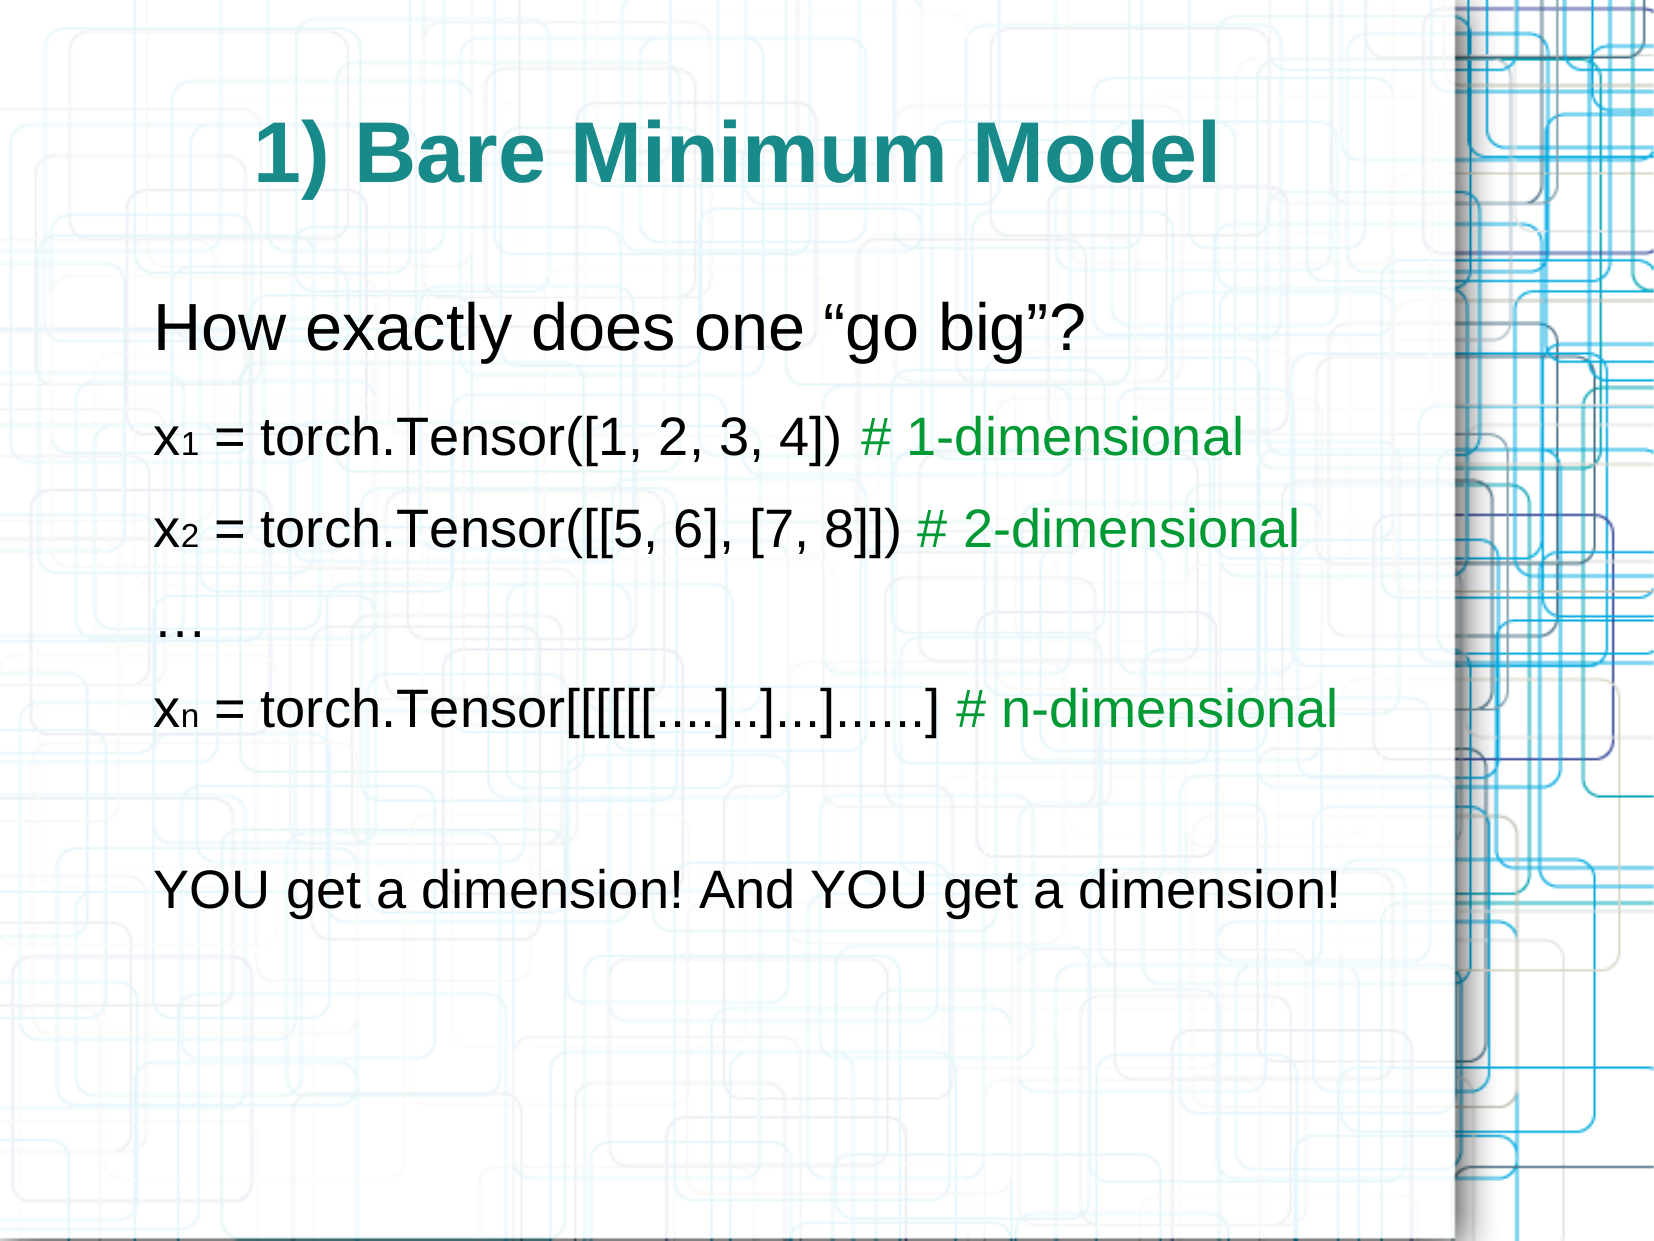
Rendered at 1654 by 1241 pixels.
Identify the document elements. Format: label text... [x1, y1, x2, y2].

title 1) Bare Minimum Model [59, 49, 1418, 257]
picture [0, 0, 1654, 1241]
list How exactly does one “go big”? x1 = torch.Tensor([1, 2, 3, 4]) # 1-dimensional x2 = torch.Tensor([[5, 6], [7, 8]]) # 2-dimensional … xn = torch.Tensor[[[[[[....]..]...]......] # n-dimensional YOU get a dimension! And YOU get a dimension! [82, 290, 1418, 1109]
